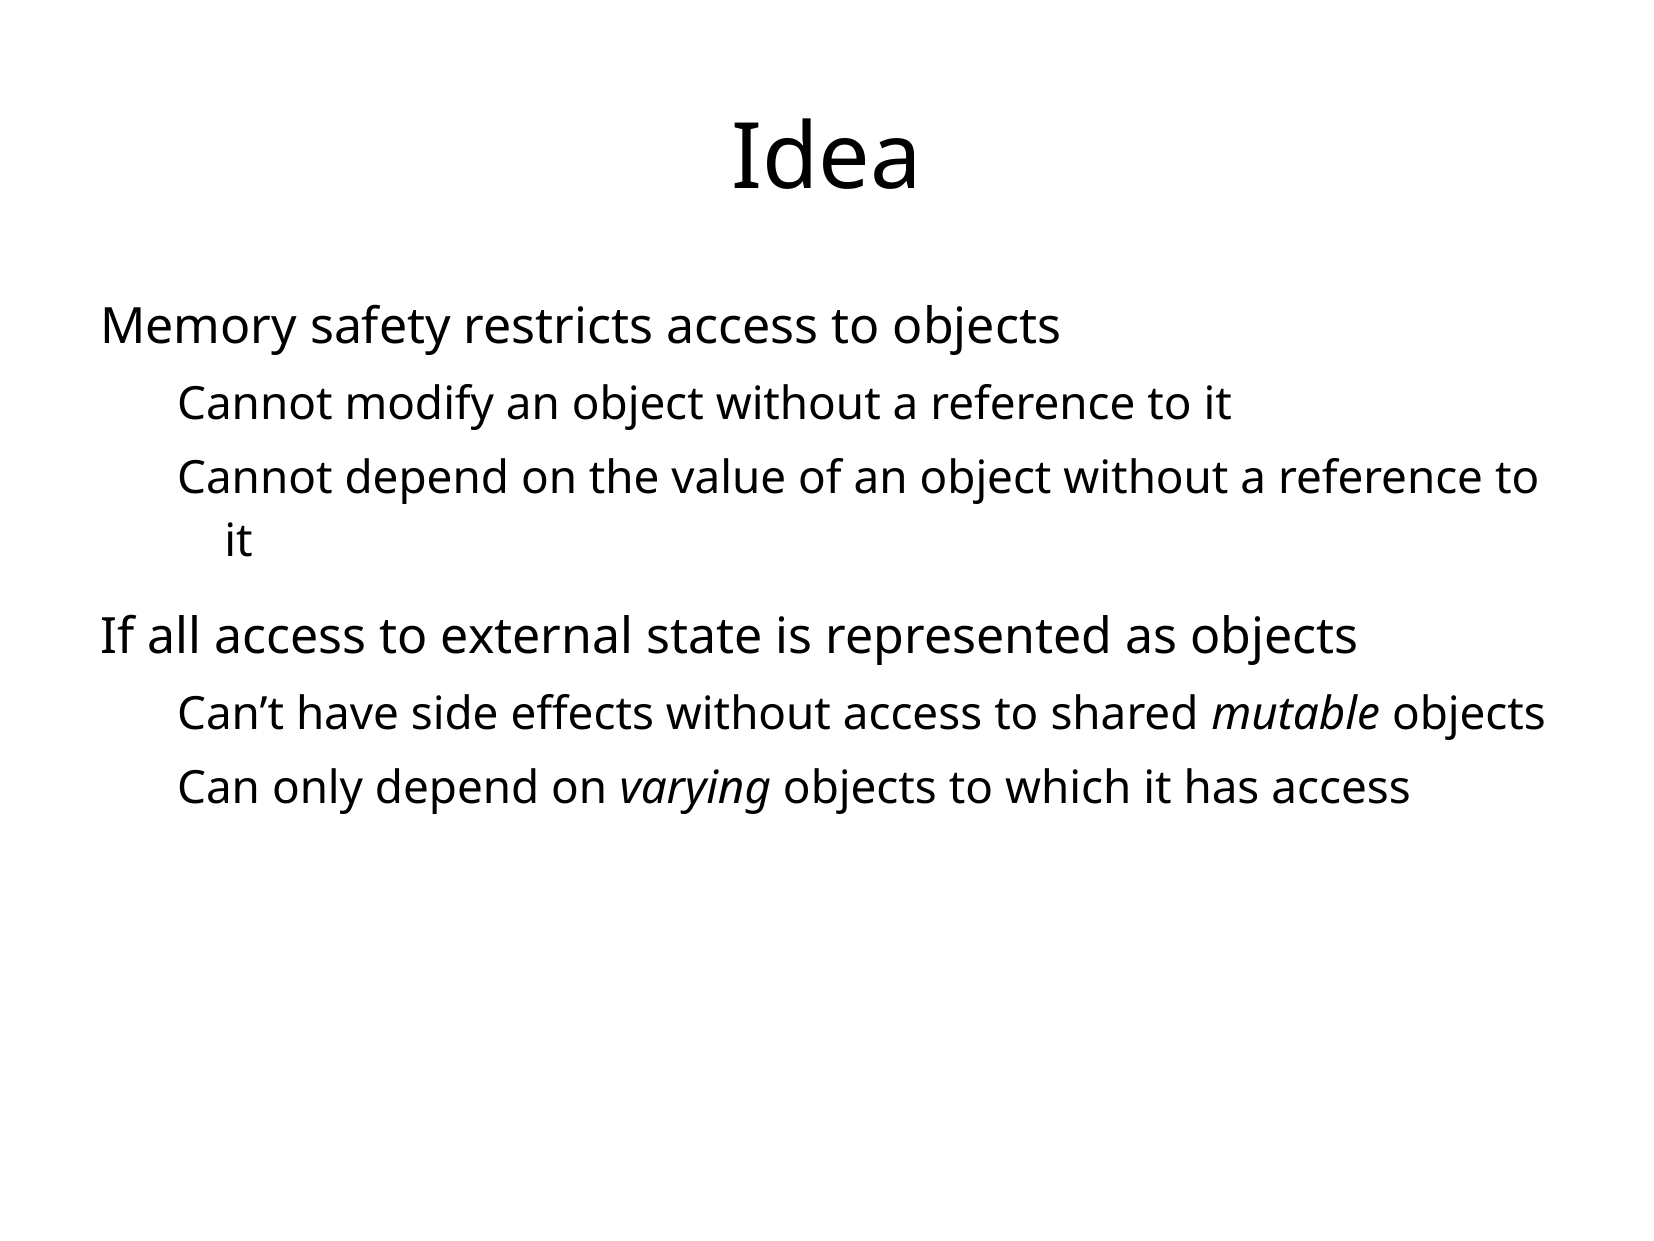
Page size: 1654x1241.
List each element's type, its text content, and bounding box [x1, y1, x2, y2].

list Memory safety restricts access to objects Cannot modify an object without a reference to it Cannot depend on the value of an object without a reference to it If all access to external state is represented as objects Can’t have side effects without access to shared mutable objects Can only depend on varying objects to which it has access [82, 290, 1571, 1094]
title Idea [82, 56, 1571, 250]
